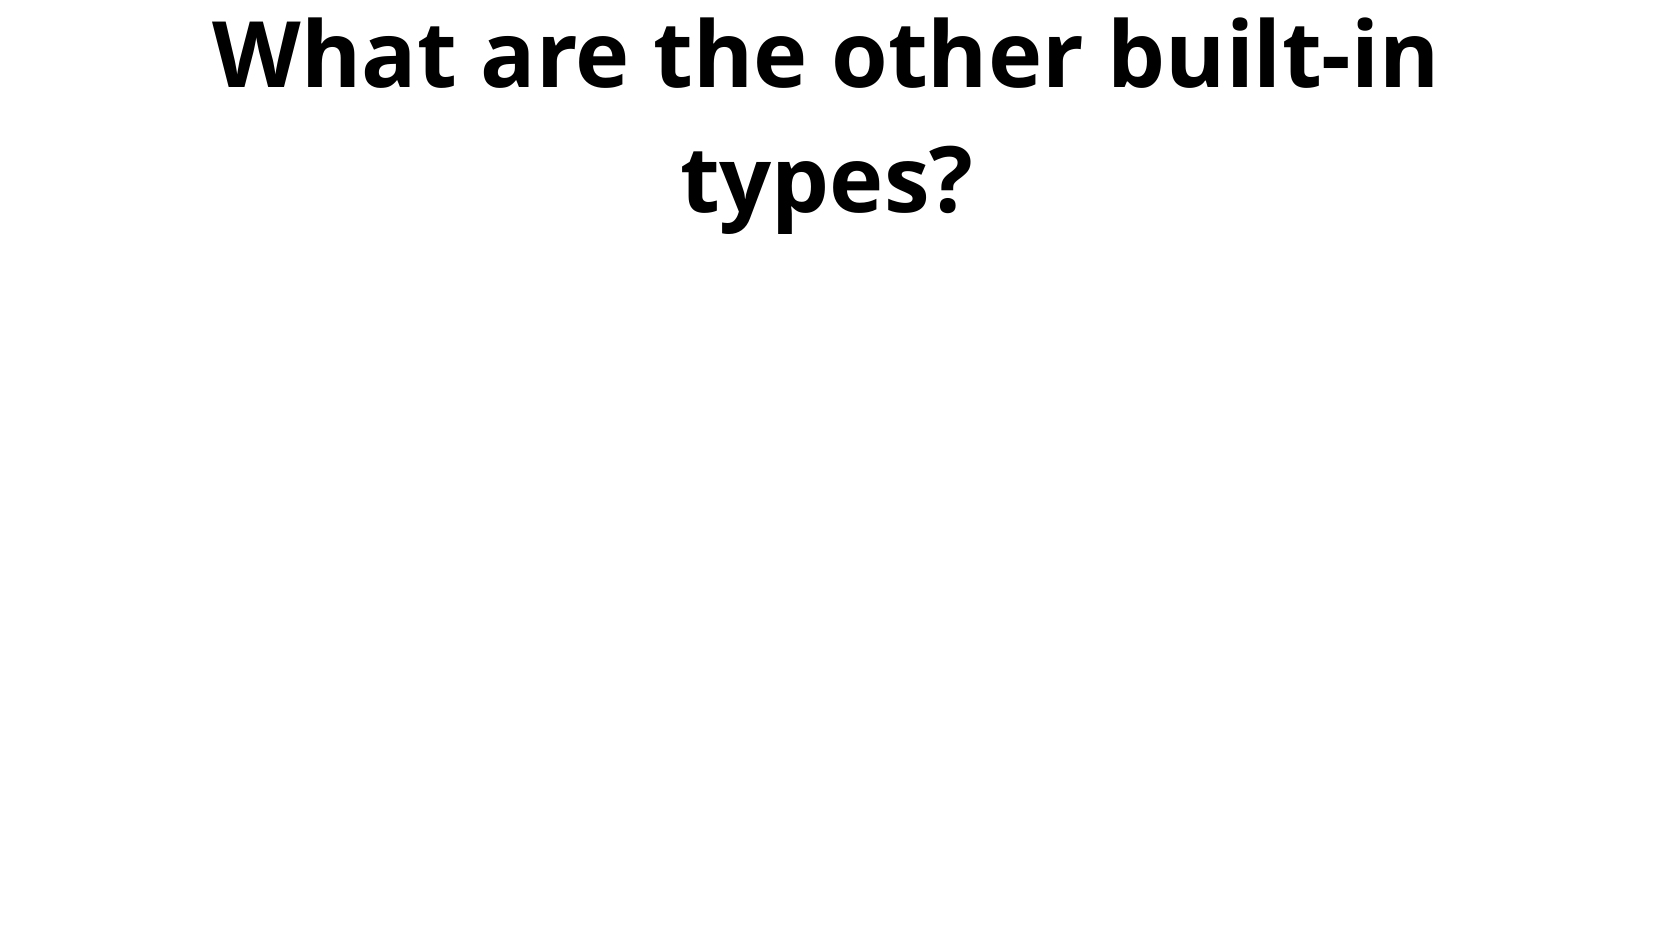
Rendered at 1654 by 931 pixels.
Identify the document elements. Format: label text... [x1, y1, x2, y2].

title What are the other built-in types? [82, 37, 1571, 193]
